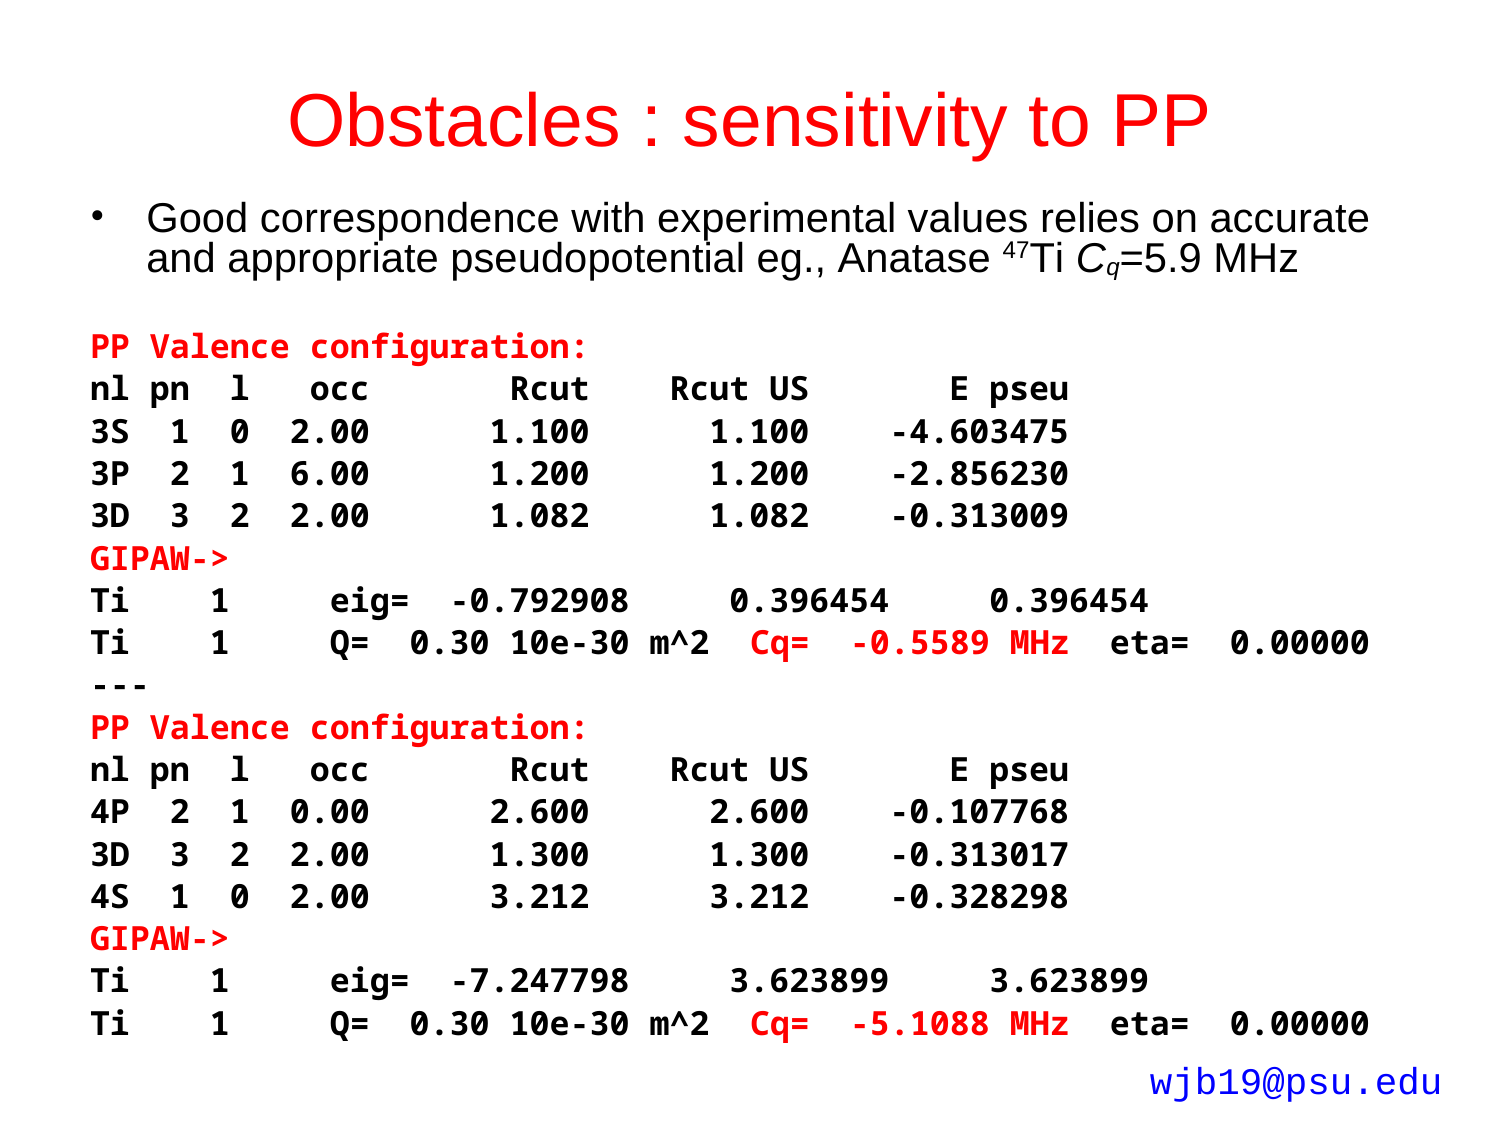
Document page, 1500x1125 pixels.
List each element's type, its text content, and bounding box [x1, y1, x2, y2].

title Obstacles : sensitivity to PP [112, 23, 1388, 192]
text_box wjb19@psu.edu [1086, 1050, 1500, 1125]
list Good correspondence with experimental values relies on accurate and appropriate pseudopotential eg., Anatase 47Ti Cq=5.9 MHz PP Valence configuration: nl pn l occ Rcut Rcut US E pseu 3S 1 0 2.00 1.100 1.100 -4.603475 3P 2 1 6.00 1.200 1.200 -2.856230 3D 3 2 2.00 1.082 1.082 -0.313009 GIPAW-> Ti 1 eig= -0.792908 0.396454 0.396454 Ti 1 Q= 0.30 10e-30 m^2 Cq= -0.5589 MHz eta= 0.00000 --- PP Valence configuration: nl pn l occ Rcut Rcut US E pseu 4P 2 1 0.00 2.600 2.600 -0.107768 3D 3 2 2.00 1.300 1.300 -0.313017 4S 1 0 2.00 3.212 3.212 -0.328298 GIPAW-> Ti 1 eig= -7.247798 3.623899 3.623899 Ti 1 Q= 0.30 10e-30 m^2 Cq= -5.1088 MHz eta= 0.00000 [75, 192, 1426, 1125]
